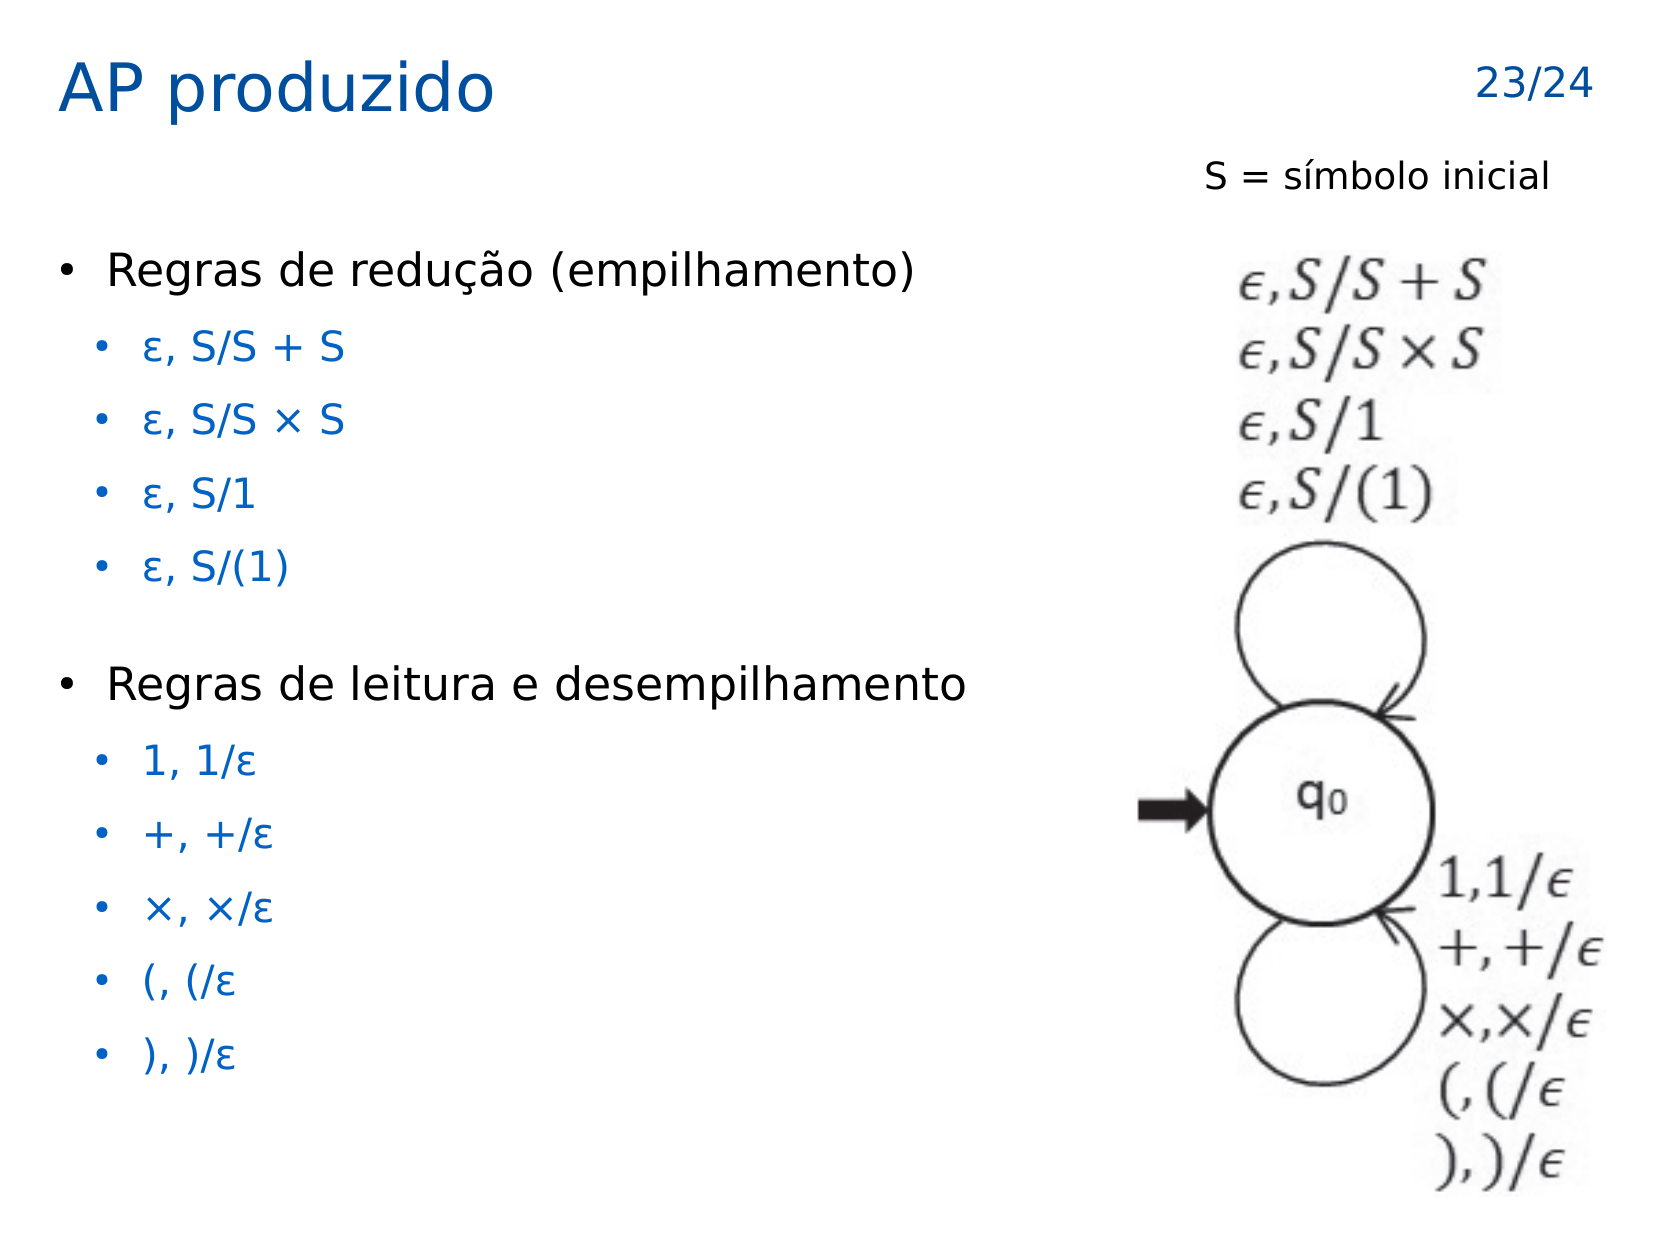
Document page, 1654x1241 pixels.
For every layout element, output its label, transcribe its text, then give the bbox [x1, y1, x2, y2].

list Regras de redução (empilhamento) ε, S/S + S ε, S/S × S ε, S/1 ε, S/(1) Regras de leitura e desempilhamento 1, 1/ε +, +/ε ×, ×/ε (, (/ε ), )/ε [59, 236, 1059, 1182]
text_box S = símbolo inicial [1189, 147, 1603, 213]
title AP produzido [59, 29, 1625, 148]
picture [1134, 250, 1607, 1197]
